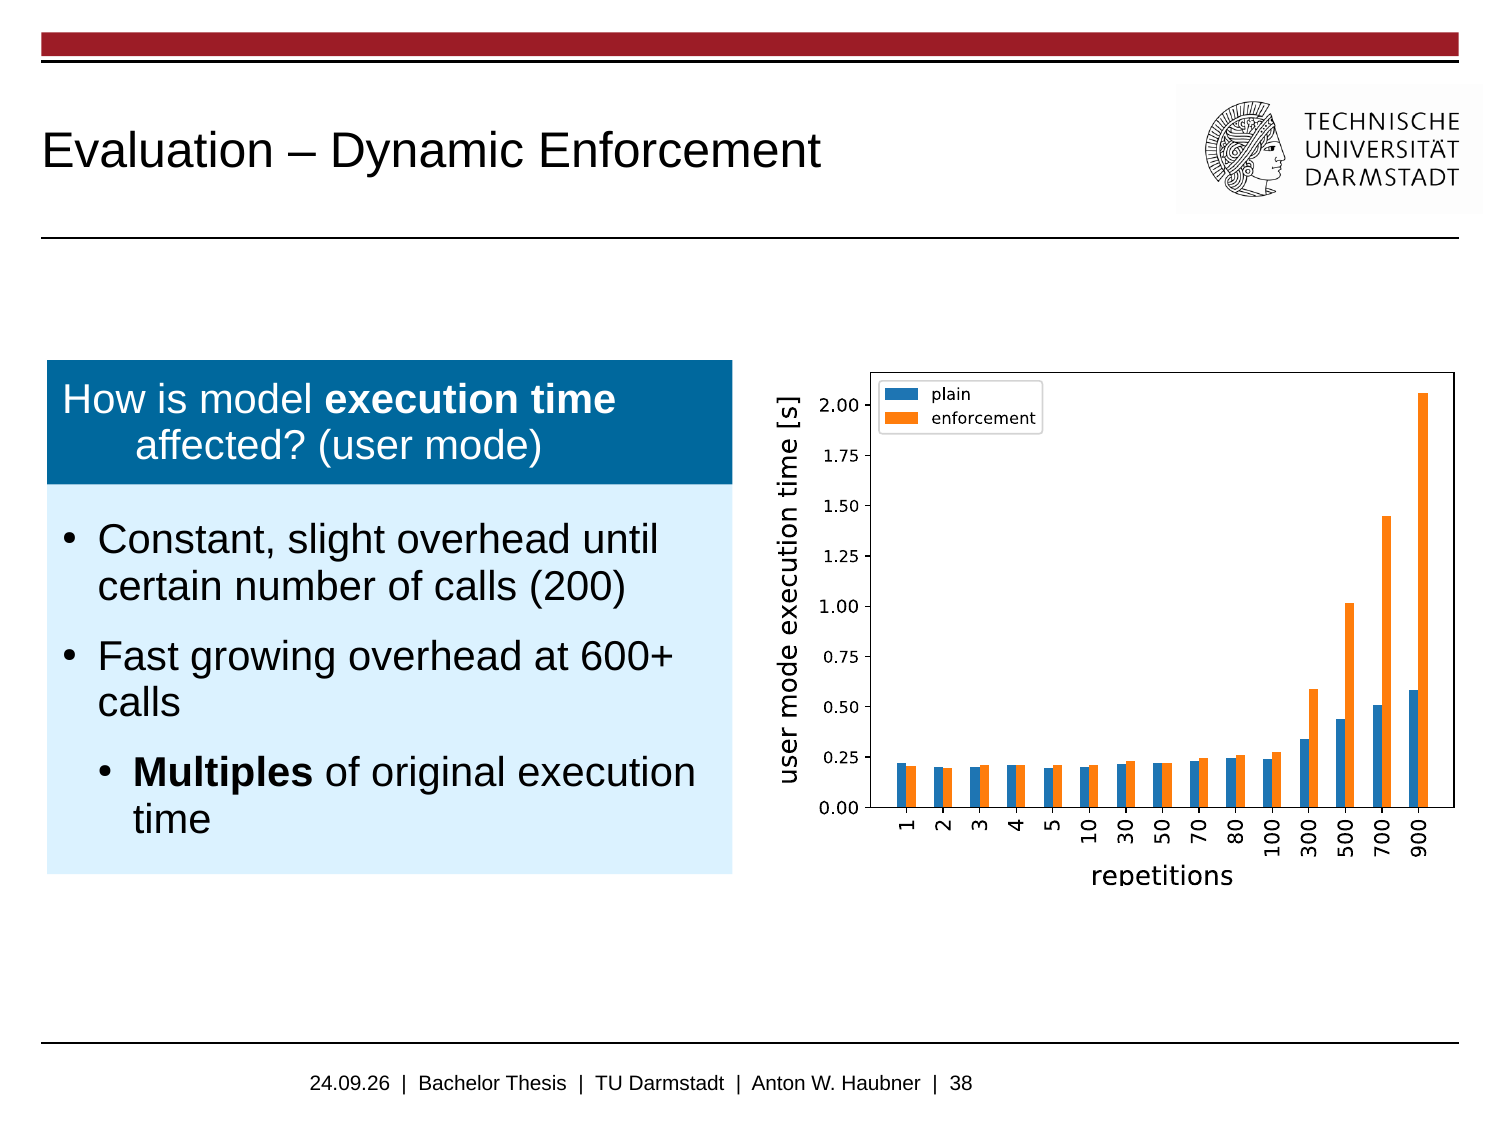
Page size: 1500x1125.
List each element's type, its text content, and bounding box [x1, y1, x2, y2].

text_box Constant, slight overhead until certain number of calls (200) Fast growing overhead at 600+ calls Multiples of original execution time [47, 485, 733, 875]
picture [776, 372, 1455, 886]
title Evaluation – Dynamic Enforcement [41, 74, 1131, 225]
text_box How is model execution time affected? (user mode) [47, 360, 733, 485]
